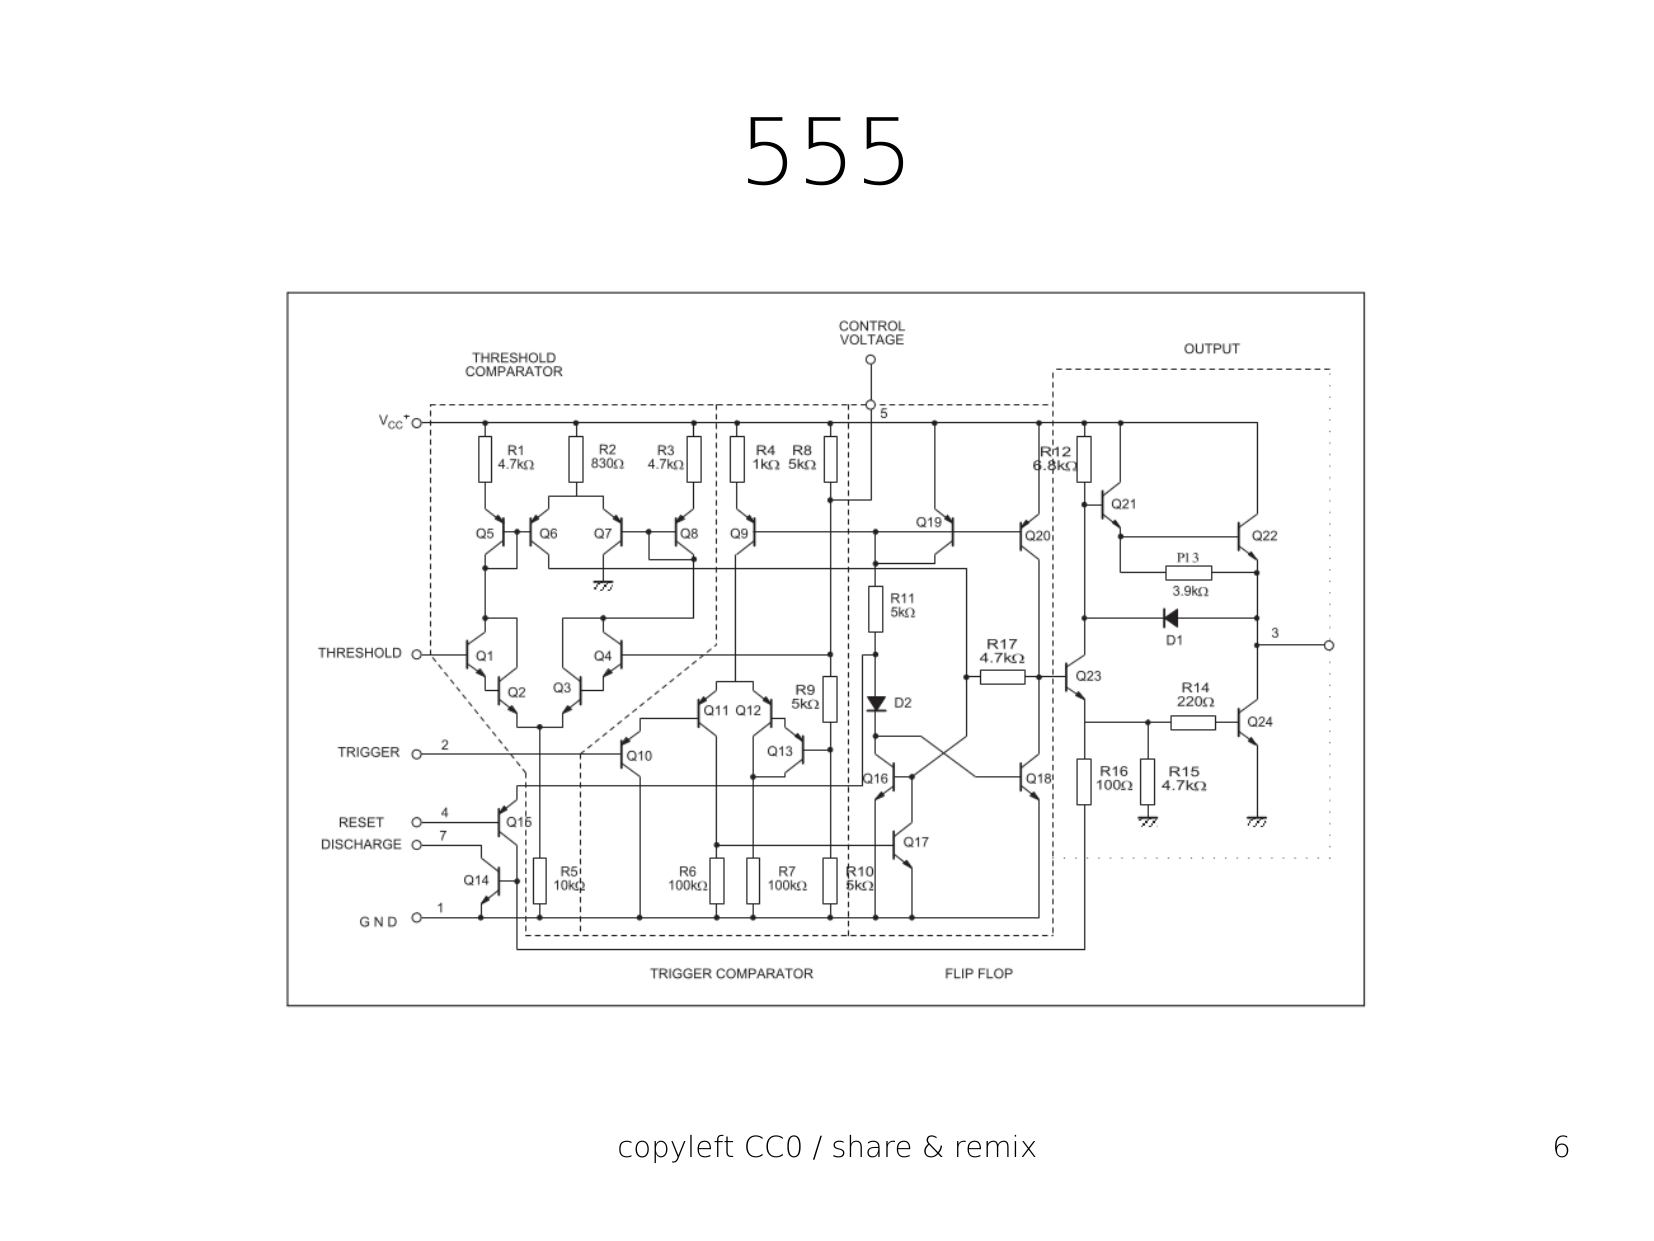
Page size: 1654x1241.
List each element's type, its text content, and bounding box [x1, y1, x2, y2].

picture [284, 290, 1370, 1010]
title 555 [82, 49, 1571, 257]
